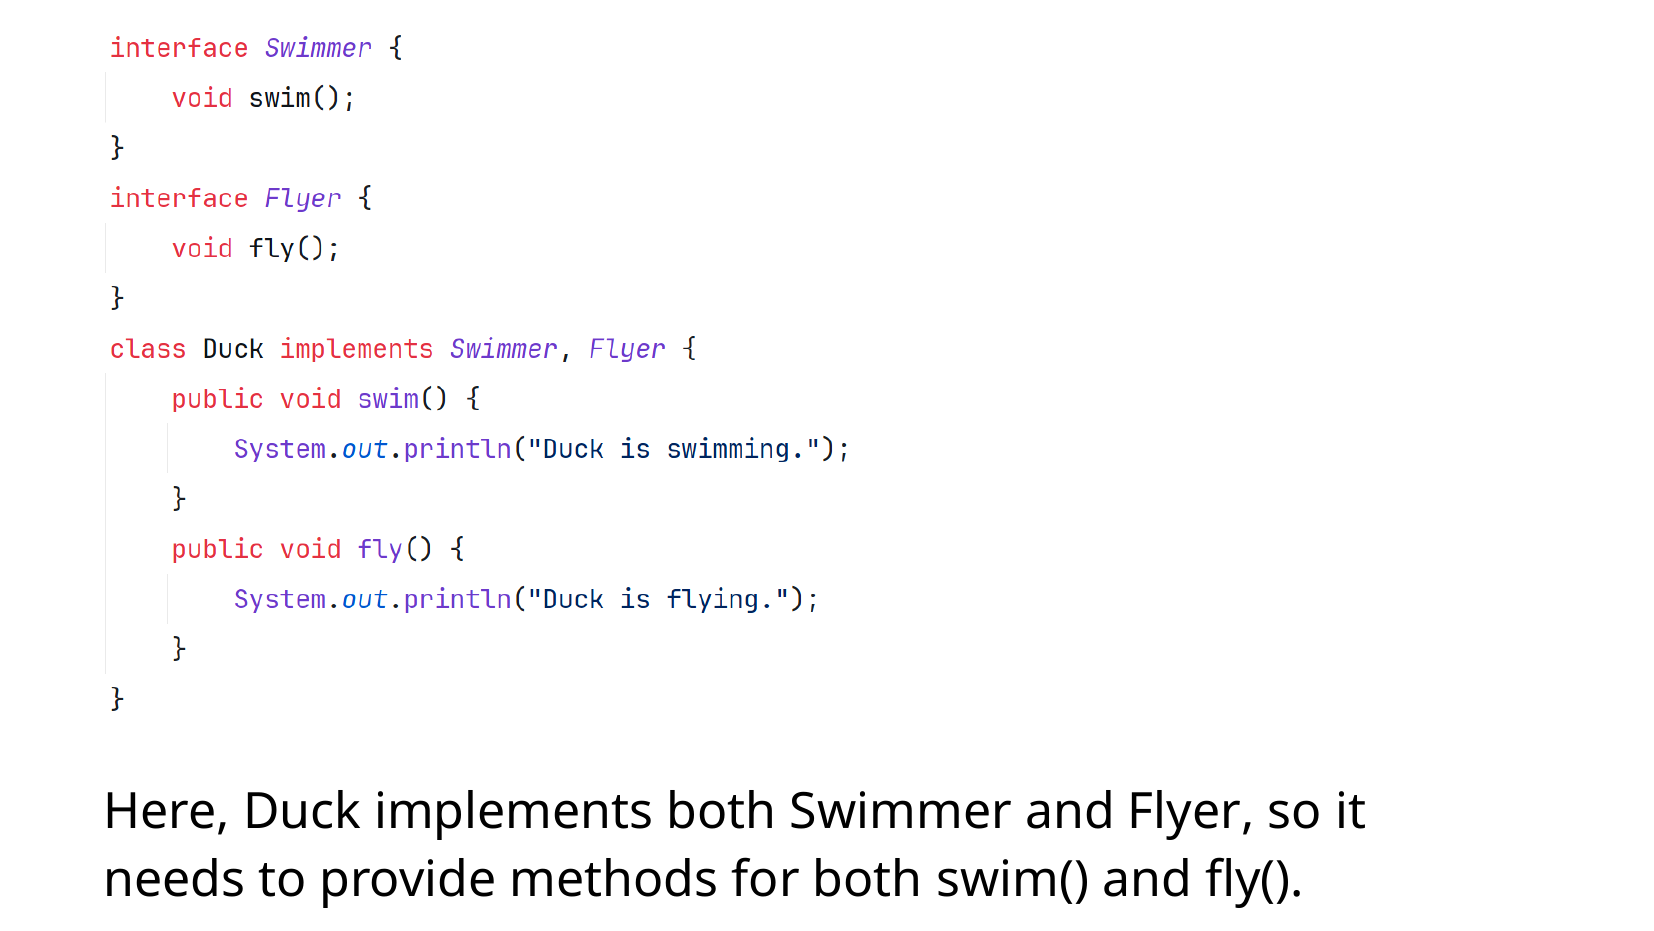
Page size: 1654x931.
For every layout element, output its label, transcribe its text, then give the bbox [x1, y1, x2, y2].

text_box Here, Duck implements both Swimmer and Flyer, so it needs to provide methods for both swim() and fly(). [88, 767, 1506, 905]
picture [59, 0, 1063, 749]
